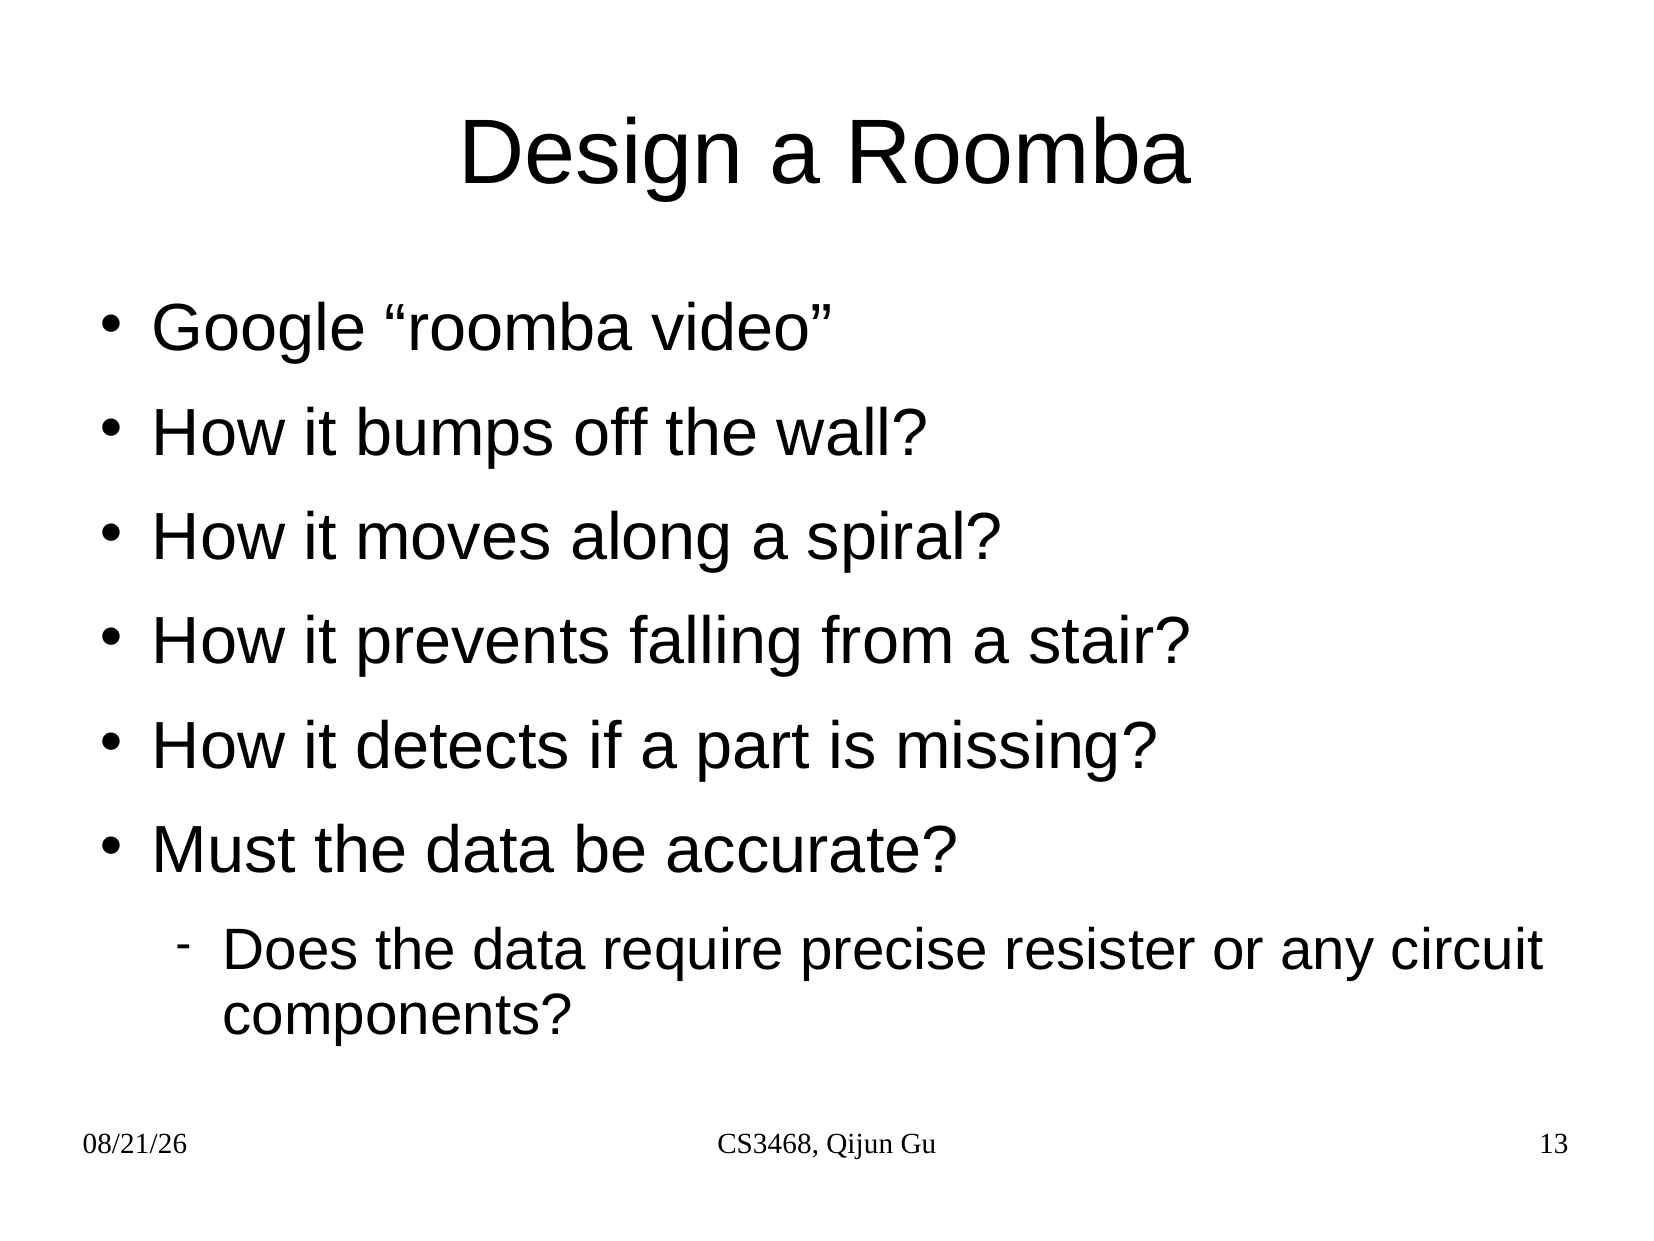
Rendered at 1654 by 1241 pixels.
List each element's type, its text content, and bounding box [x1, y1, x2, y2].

title Design a Roomba [82, 56, 1569, 248]
list Google “roomba video” How it bumps off the wall? How it moves along a spiral? How it prevents falling from a stair? How it detects if a part is missing? Must the data be accurate? Does the data require precise resister or any circuit components? [82, 290, 1569, 1092]
